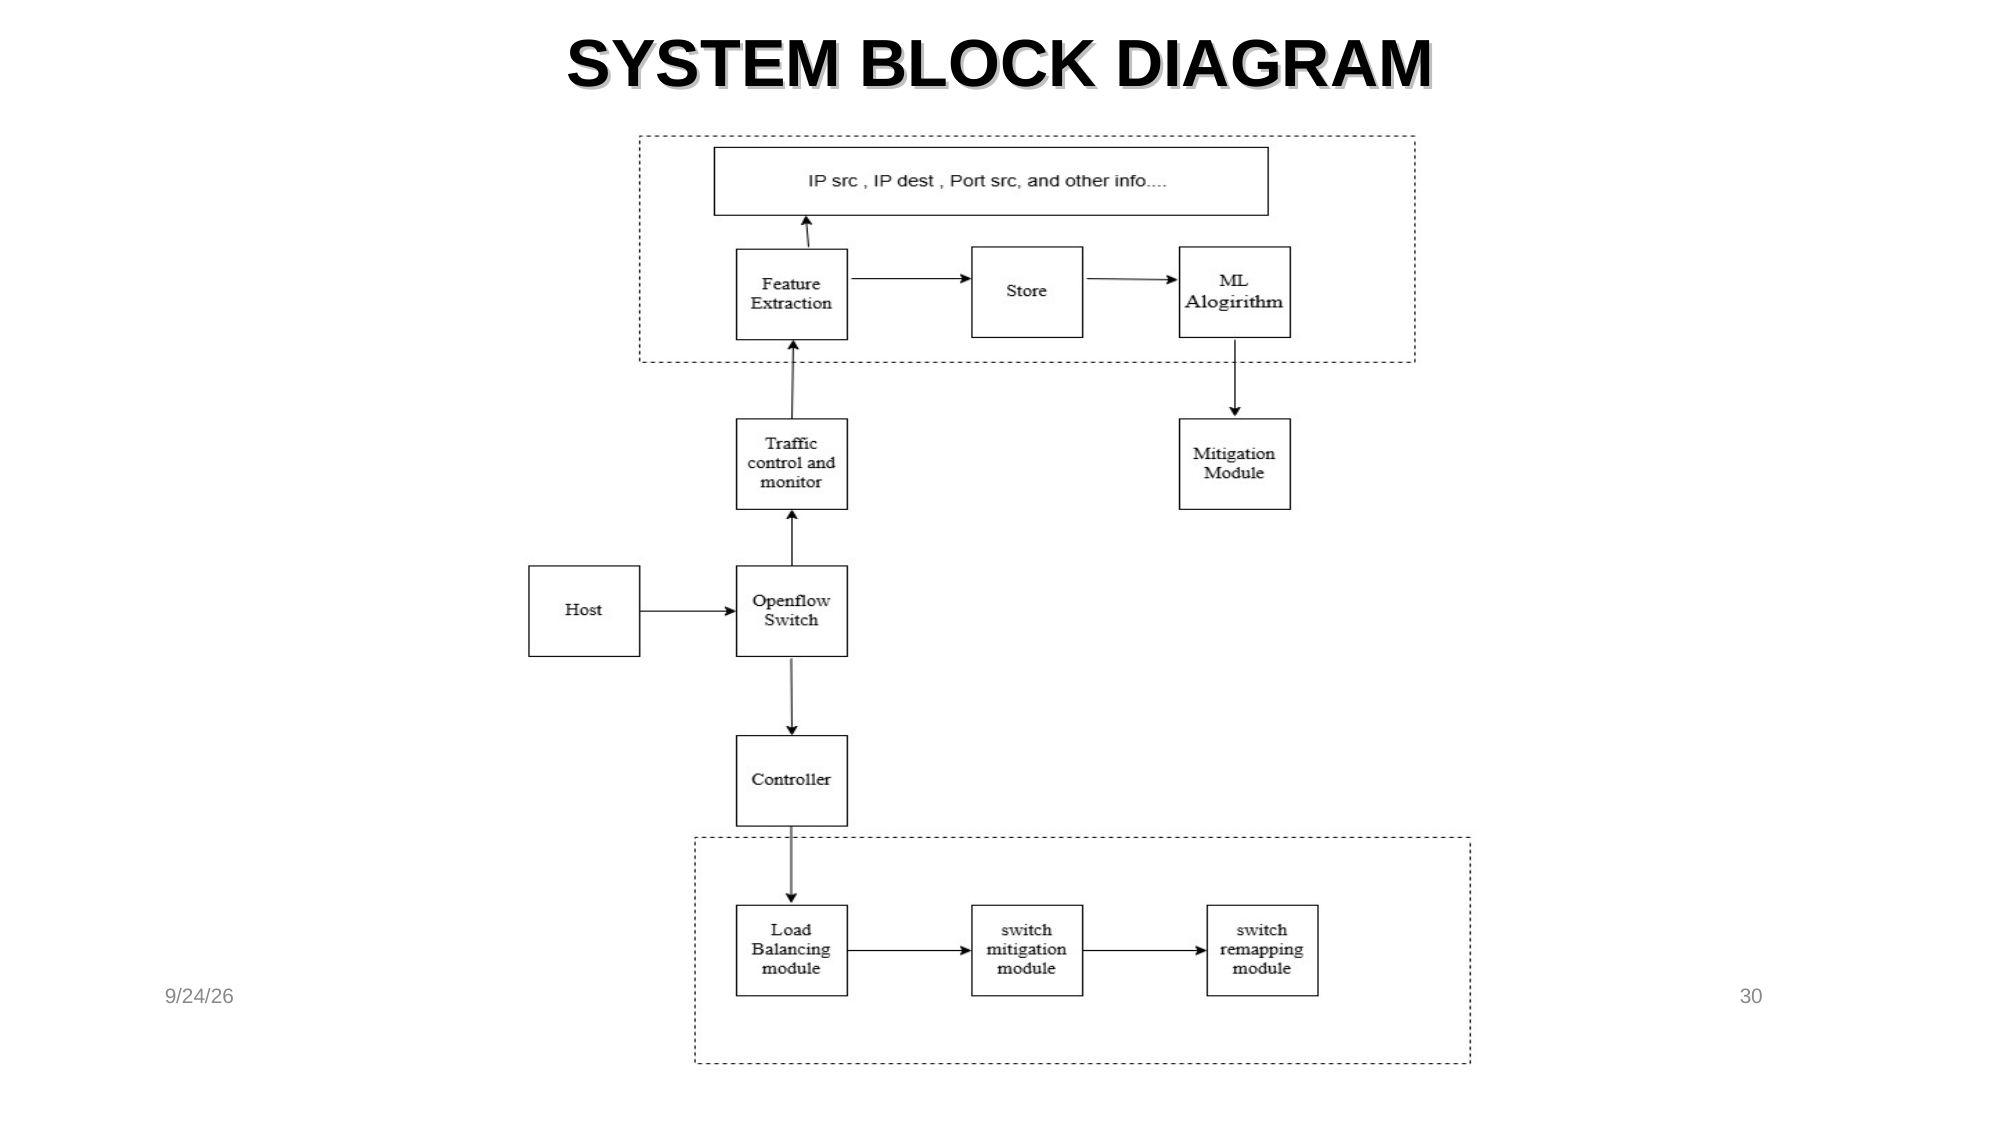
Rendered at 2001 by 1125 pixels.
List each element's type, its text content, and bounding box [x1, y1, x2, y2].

slide_number December 27, 2024 [149, 965, 480, 1025]
slide_number 31 [1724, 965, 1849, 1025]
picture [480, 96, 1521, 1105]
title SYSTEM BLOCK DiaGRAM [151, 21, 1851, 171]
